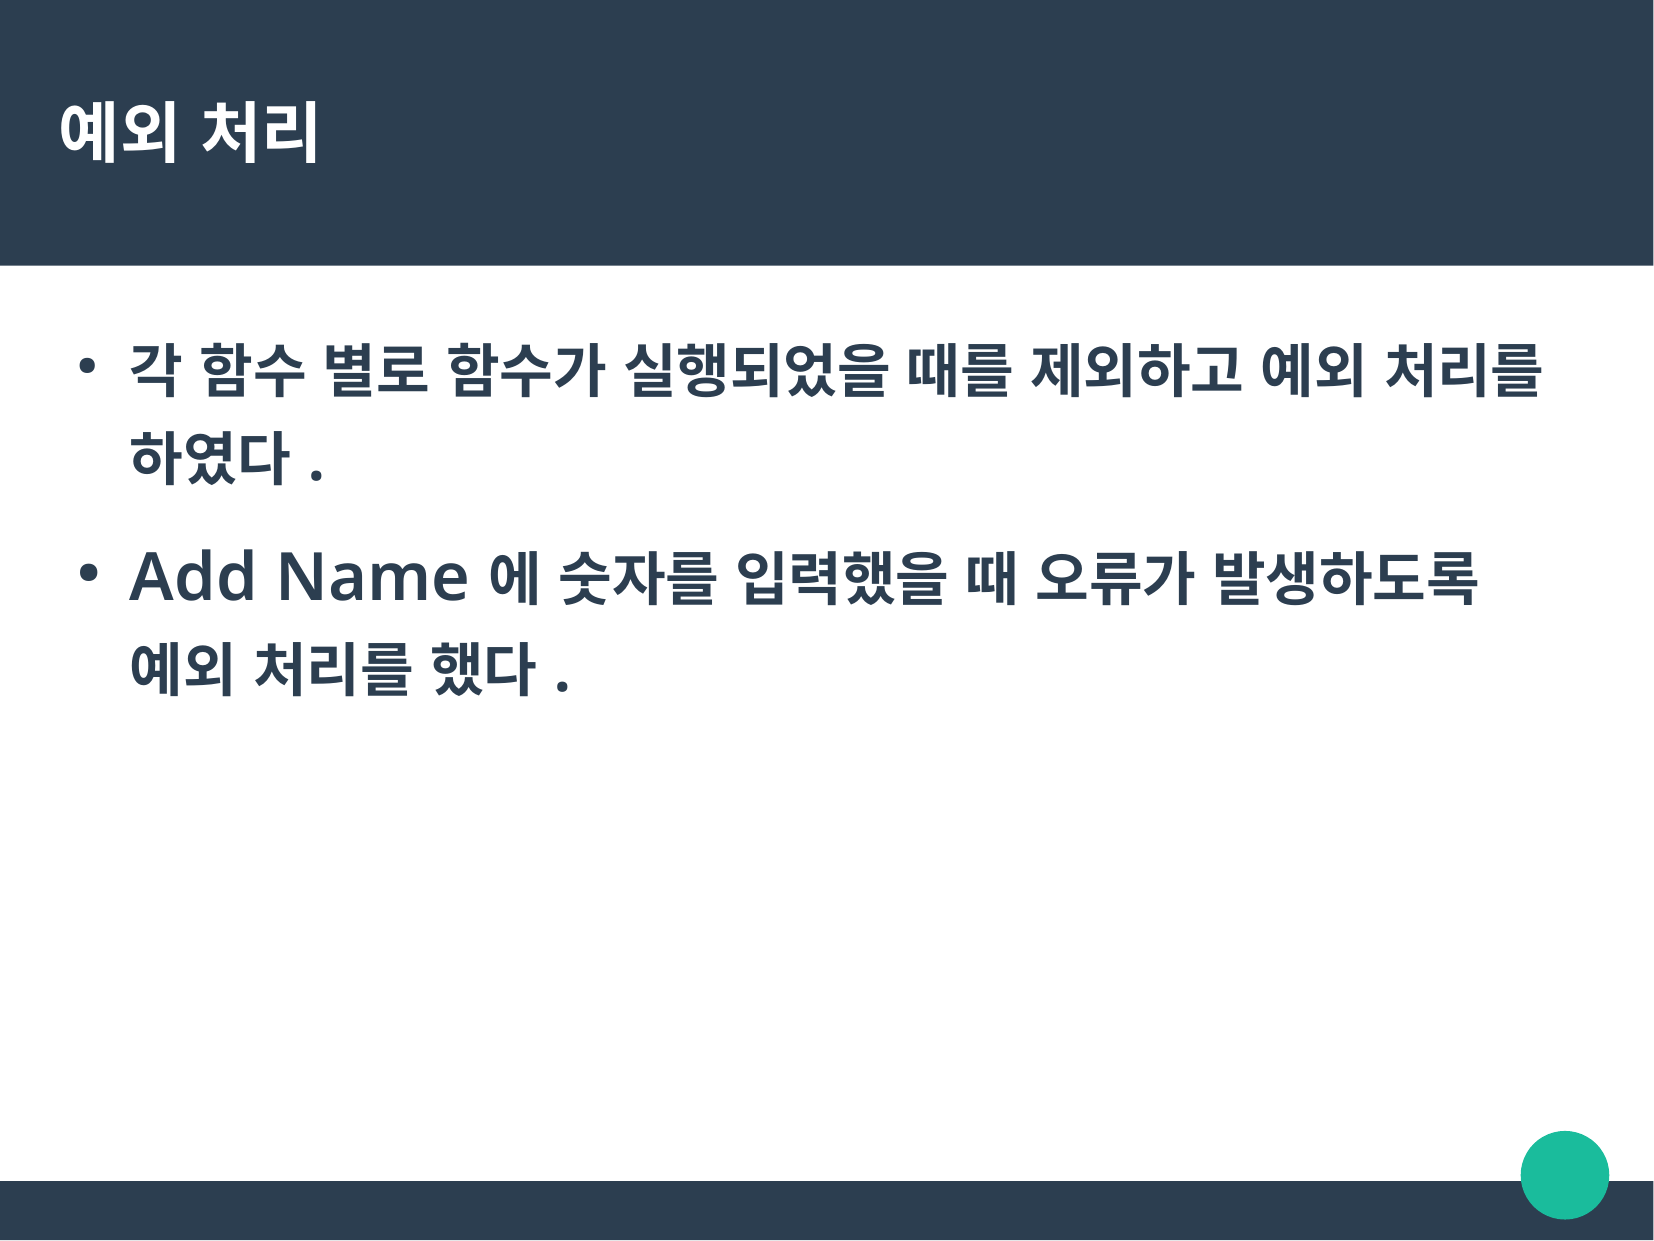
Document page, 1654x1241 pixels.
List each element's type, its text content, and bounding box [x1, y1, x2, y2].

title 예외 처리 [59, 49, 1595, 207]
list 각 함수 별로 함수가 실행되었을 때를 제외하고 예외 처리를 하였다. Add Name에 숫자를 입력했을 때 오류가 발생하도록 예외 처리를 했다. [59, 324, 1595, 1152]
